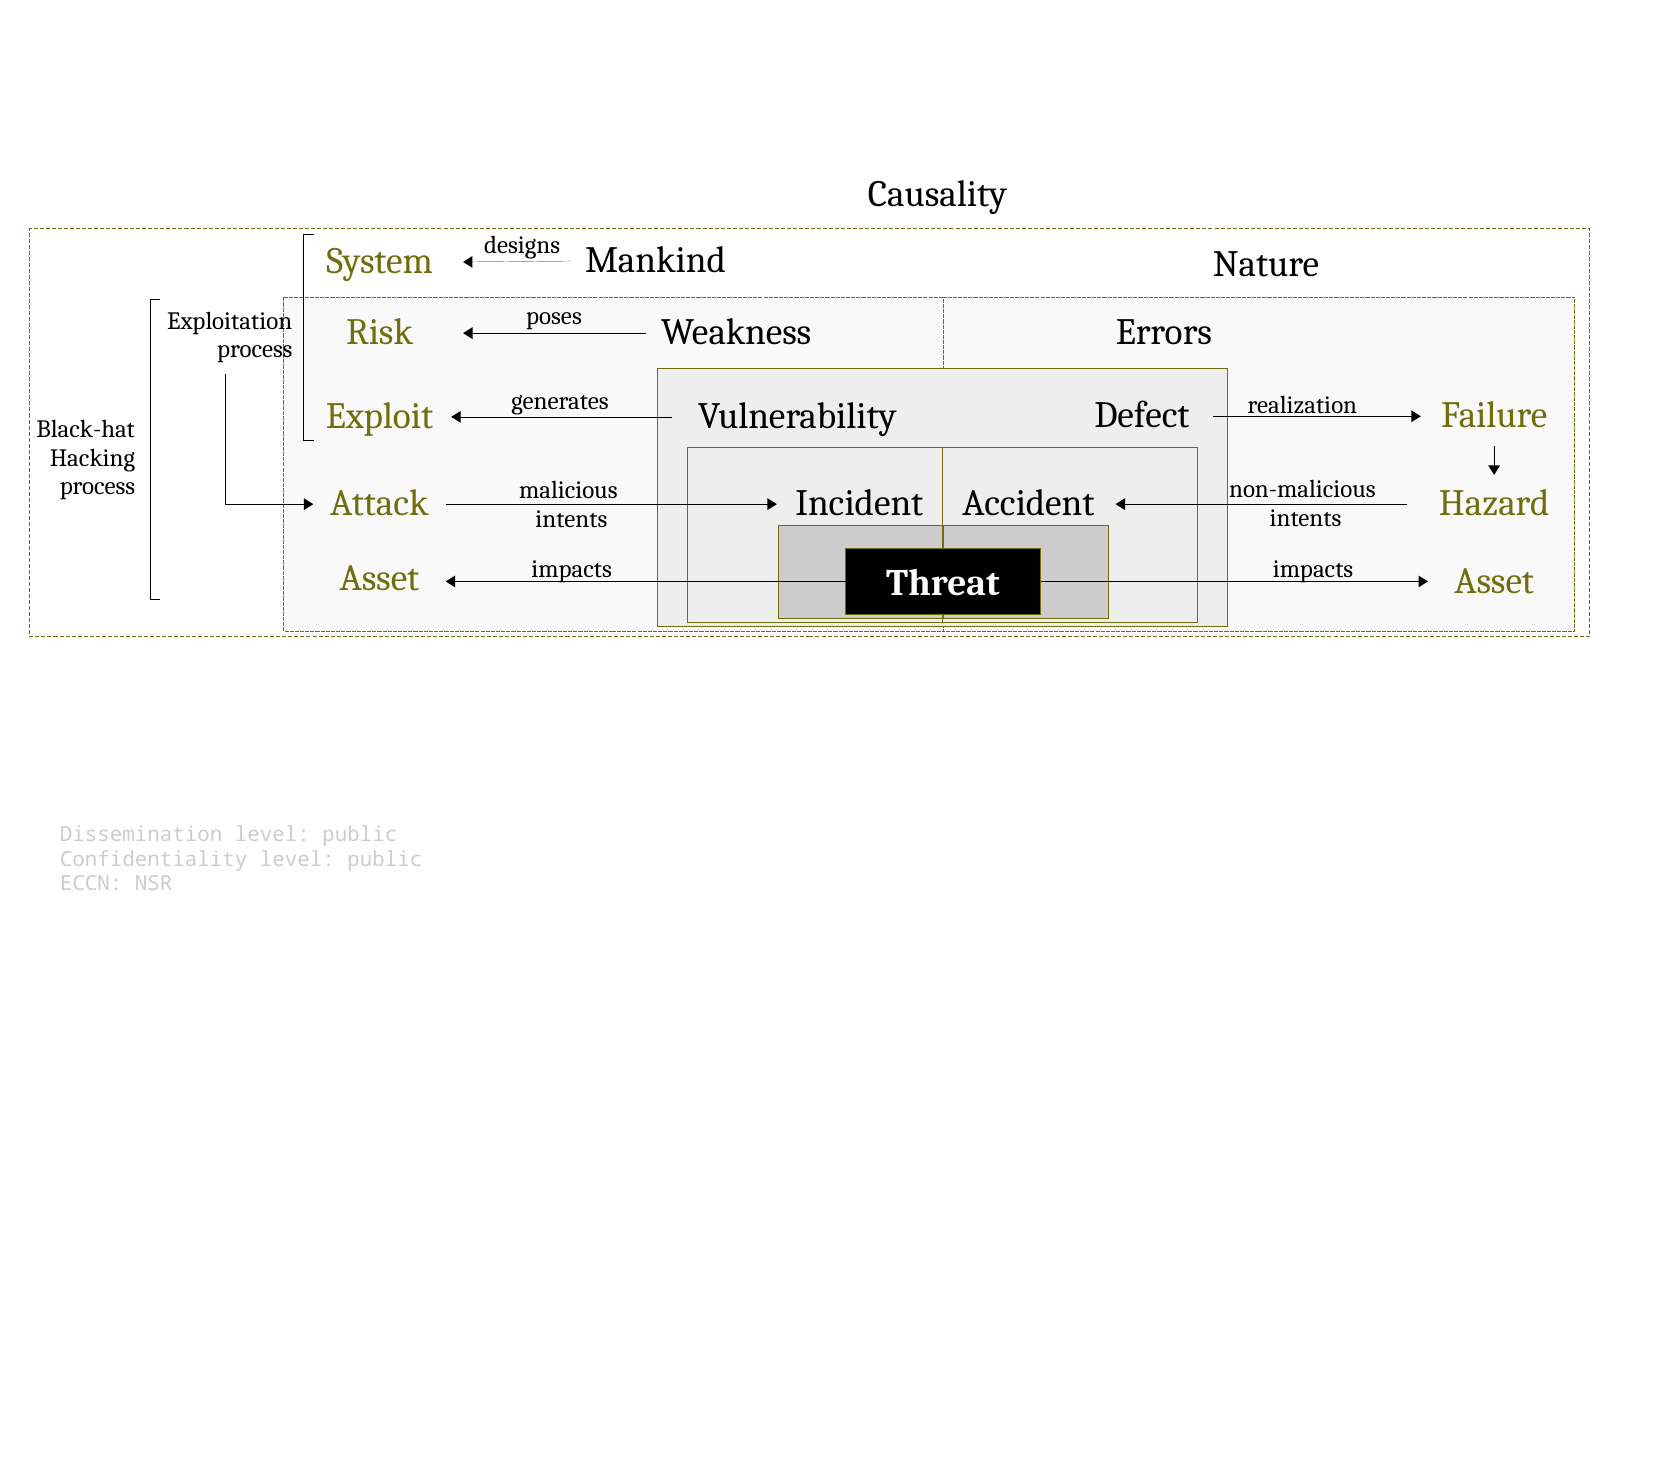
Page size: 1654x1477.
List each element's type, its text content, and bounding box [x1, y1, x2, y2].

text_box Dissemination level: public Confidentiality level: public ECCN: NSR [44, 815, 917, 903]
text_box Exploit [307, 387, 452, 447]
text_box Attack [313, 474, 446, 534]
text_box Threat [855, 554, 1031, 614]
text_box malicious intents [484, 468, 657, 504]
text_box Nature [1198, 235, 1349, 298]
text_box Asset [313, 549, 446, 614]
text_box Exploitation process [151, 299, 308, 375]
text_box [29, 228, 1590, 637]
text_box Exploitation process [142, 299, 150, 375]
text_box designs [446, 224, 598, 269]
text_box Accident [941, 474, 1116, 534]
text_box Incident [776, 474, 941, 534]
text_box Weakness [697, 303, 842, 363]
text_box non-malicious intents [1207, 467, 1403, 541]
text_box System [296, 232, 464, 292]
text_box Errors [1101, 303, 1242, 363]
text_box Vulnerability [671, 387, 912, 447]
text_box Mankind [570, 231, 751, 291]
text_box [29, 228, 446, 407]
text_box malicious intents [484, 505, 657, 543]
text_box Failure [1420, 386, 1568, 446]
text_box Hazard [1407, 474, 1581, 534]
text_box poses [411, 294, 697, 368]
text_box impacts [1248, 547, 1379, 592]
text_box Defect [1079, 386, 1214, 446]
text_box realization [1197, 383, 1408, 428]
text_box impacts [506, 547, 637, 592]
text_box Risk [308, 303, 464, 363]
text_box Asset [1427, 552, 1561, 611]
text_box generates [454, 379, 666, 453]
text_box Black-hat Hacking process [0, 407, 150, 511]
text_box Causality [853, 166, 1034, 225]
